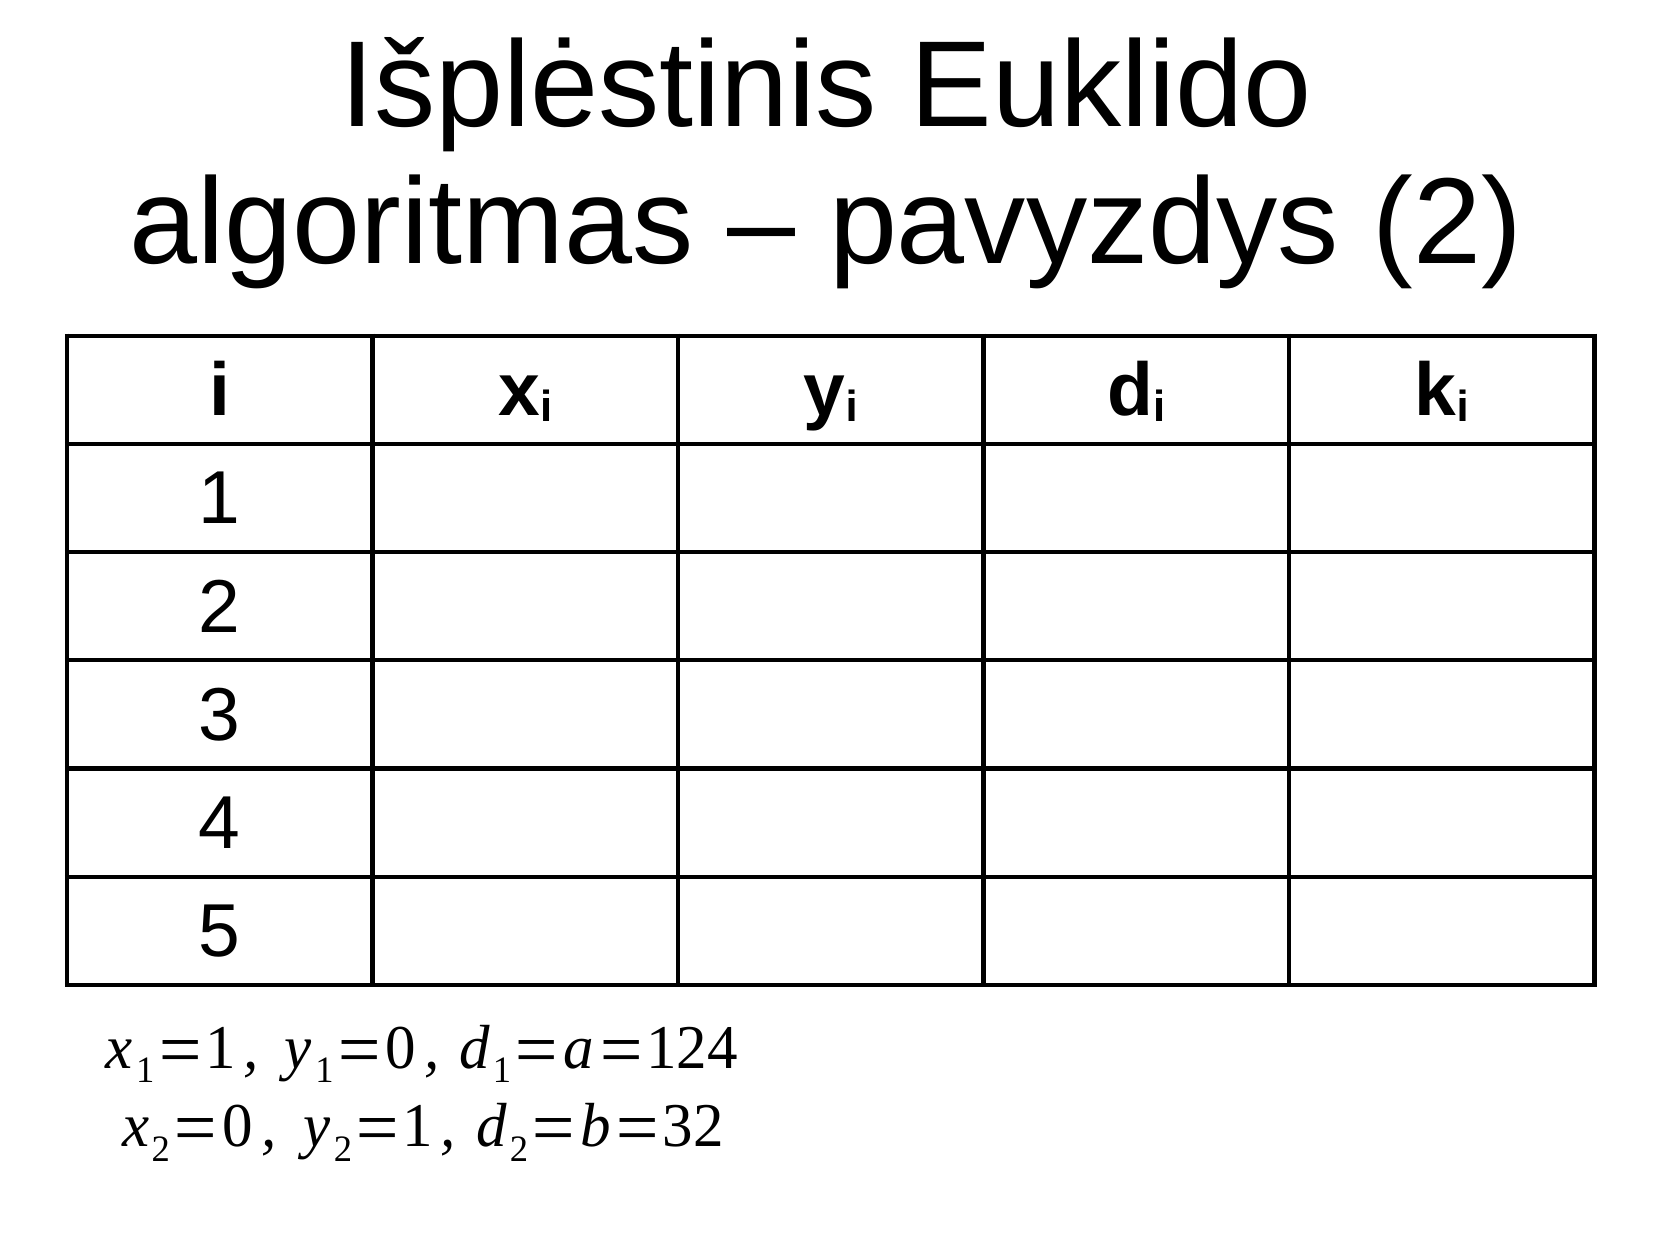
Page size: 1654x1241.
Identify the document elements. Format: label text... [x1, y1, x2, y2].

table_cell [680, 446, 981, 550]
table_cell [375, 446, 676, 550]
table_cell [375, 771, 676, 875]
table_cell [1291, 554, 1592, 658]
table_cell [375, 554, 676, 658]
table_header i [69, 338, 370, 442]
table_cell 3 [69, 662, 370, 766]
table_cell [375, 662, 676, 766]
table_header yi [680, 338, 981, 442]
table_header ki [1291, 338, 1592, 442]
table_cell [680, 554, 981, 658]
table_cell [680, 879, 981, 983]
table_cell [1291, 771, 1592, 875]
table_cell [680, 771, 981, 875]
table_header xi [375, 338, 676, 442]
table_cell [1291, 879, 1592, 983]
table_cell [986, 446, 1287, 550]
table_cell [680, 662, 981, 766]
chart [96, 1011, 747, 1170]
table_cell 2 [69, 554, 370, 658]
title Išplėstinis Euklido algoritmas – pavyzdys (2) [82, 16, 1571, 290]
table_cell [375, 879, 676, 983]
table_cell [986, 554, 1287, 658]
table_cell [1291, 662, 1592, 766]
table_cell 1 [69, 446, 370, 550]
table_cell [986, 771, 1287, 875]
table_header di [986, 338, 1287, 442]
table_cell [1291, 446, 1592, 550]
table_cell [986, 879, 1287, 983]
table_cell [986, 662, 1287, 766]
table_cell 5 [69, 879, 370, 983]
table_cell 4 [69, 771, 370, 875]
